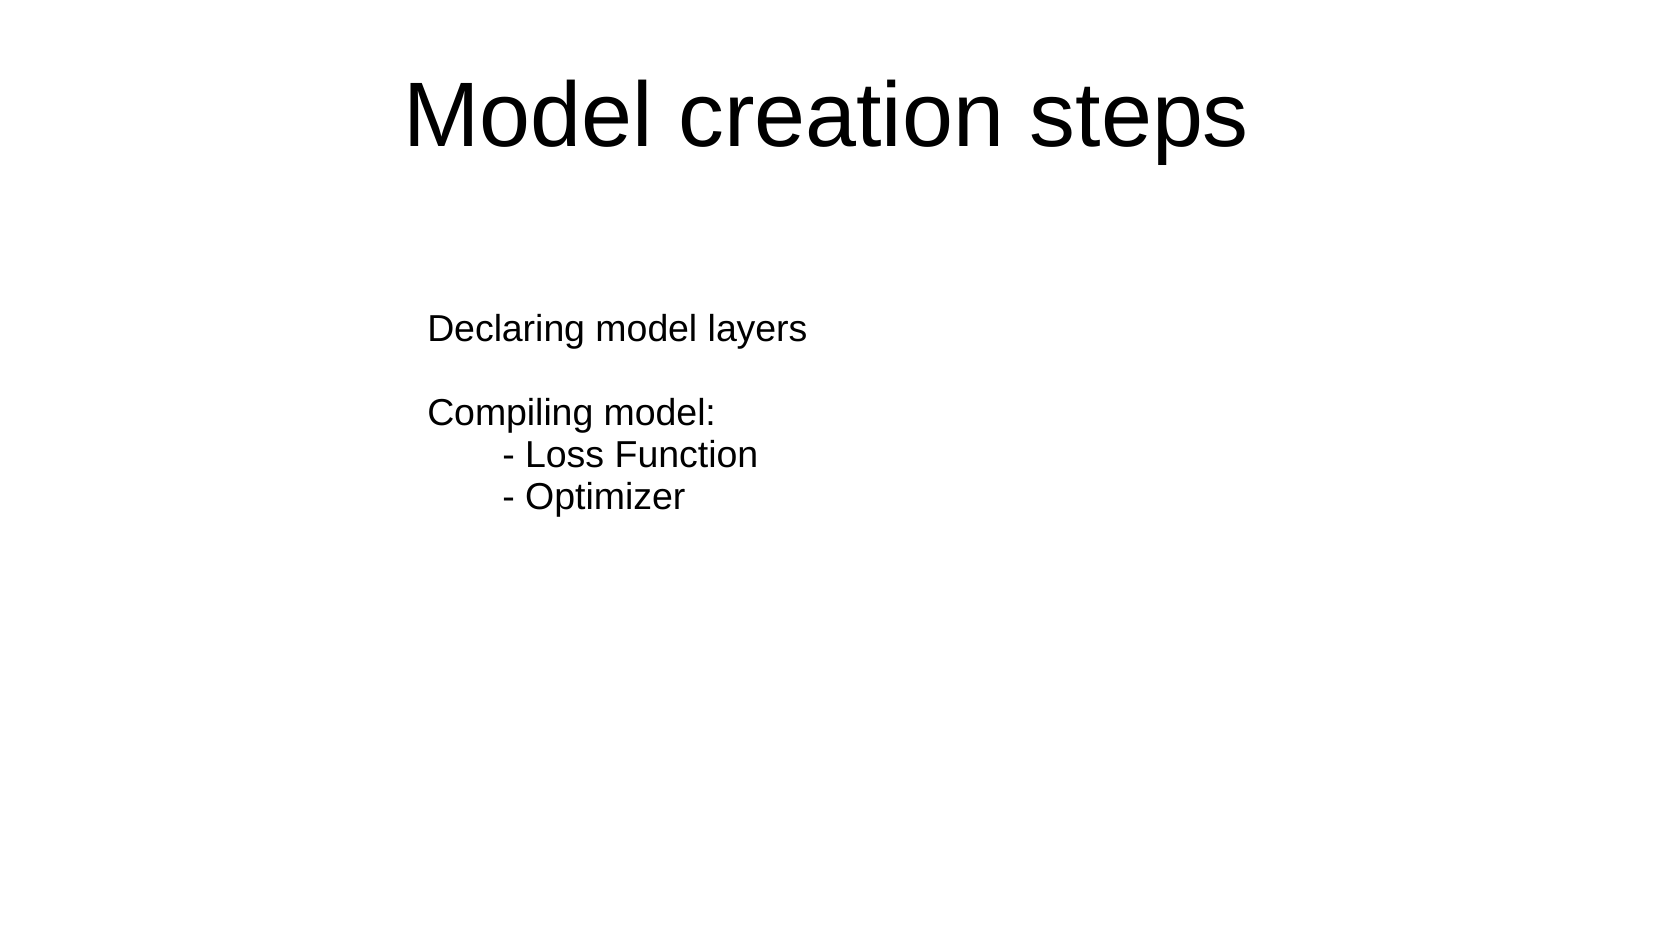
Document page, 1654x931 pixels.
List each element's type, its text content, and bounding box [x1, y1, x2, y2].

text_box Declaring model layers Compiling model: - Loss Function - Optimizer [412, 300, 1388, 609]
title Model creation steps [82, 37, 1571, 193]
